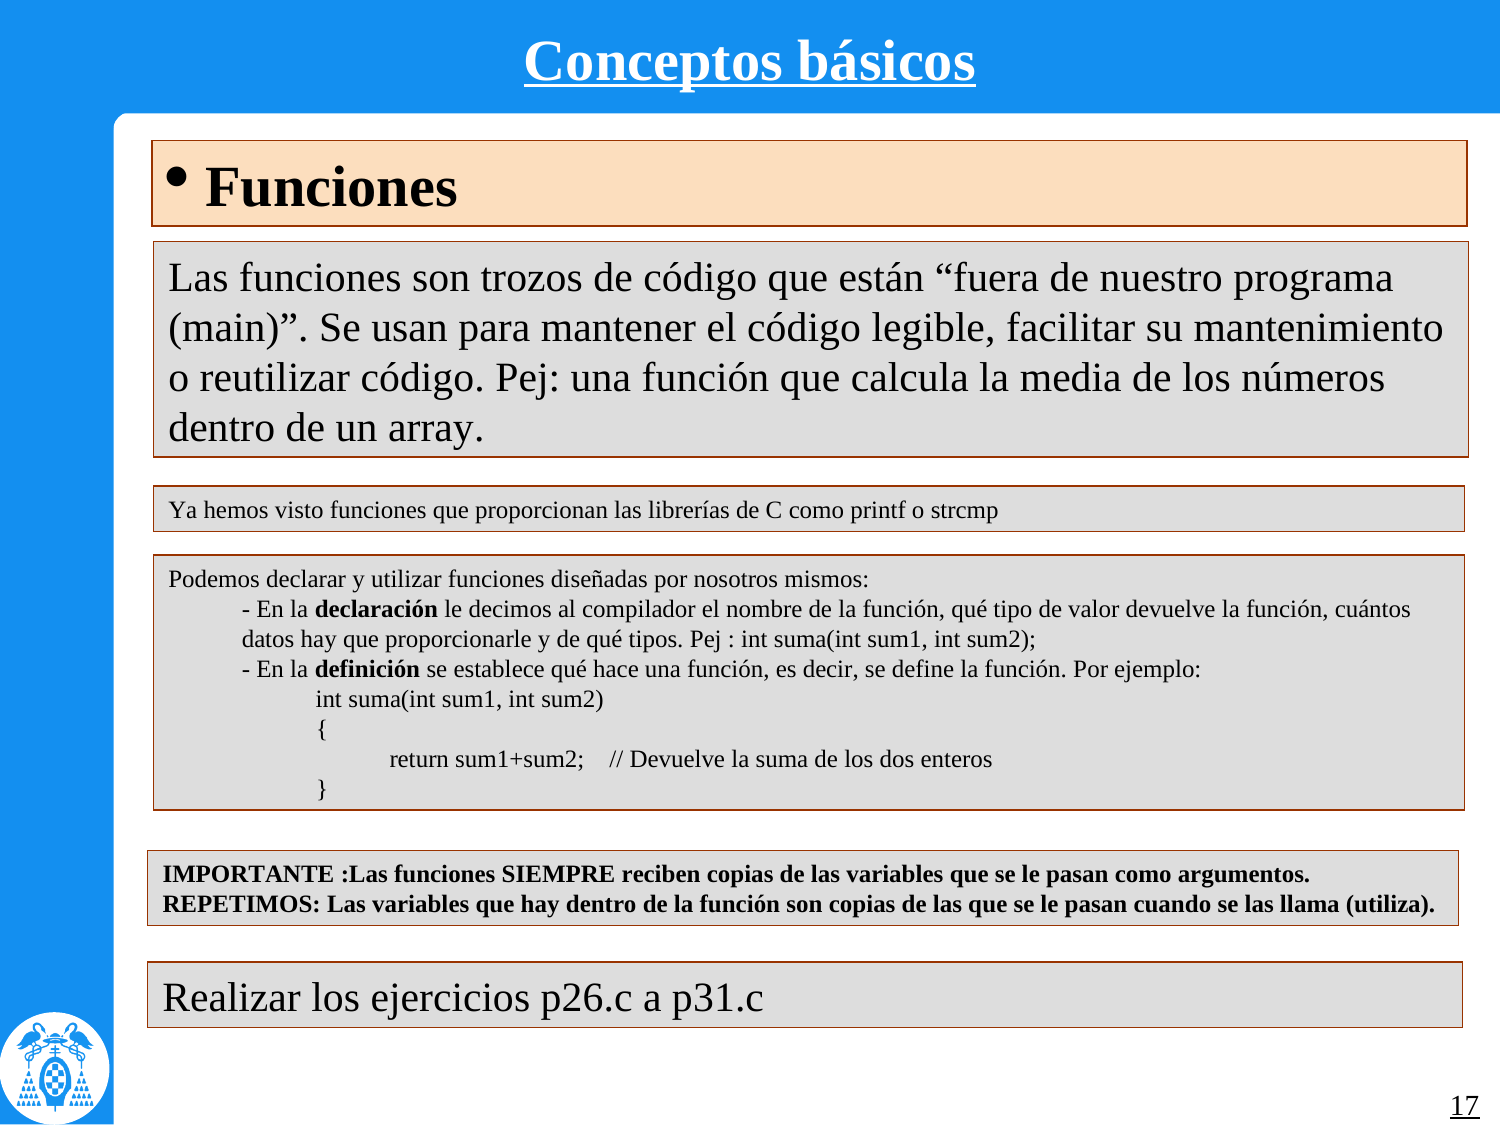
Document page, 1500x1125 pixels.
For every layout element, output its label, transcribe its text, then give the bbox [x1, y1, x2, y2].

text_box Las funciones son trozos de código que están “fuera de nuestro programa (main)”. Se usan para mantener el código legible, facilitar su mantenimiento o reutilizar código. Pej: una función que calcula la media de los números dentro de un array. [153, 241, 1469, 458]
text_box 30 [1047, 1078, 1495, 1125]
text_box Funciones [152, 140, 1467, 227]
text_box Ya hemos visto funciones que proporcionan las librerías de C como printf o strcmp [153, 486, 1465, 532]
text_box Podemos declarar y utilizar funciones diseñadas por nosotros mismos: - En la declaración le decimos al compilador el nombre de la función, qué tipo de valor devuelve la función, cuántos datos hay que proporcionarle y de qué tipos. Pej : int suma(int sum1, int sum2); - En la definición se establece qué hace una función, es decir, se define la función. Por ejemplo: int suma(int sum1, int sum2) { return sum1+sum2; // Devuelve la suma de los dos enteros } [153, 555, 1465, 811]
text_box IMPORTANTE :Las funciones SIEMPRE reciben copias de las variables que se le pasan como argumentos. REPETIMOS: Las variables que hay dentro de la función son copias de las que se le pasan cuando se las llama (utiliza). [147, 850, 1459, 926]
picture [15, 1017, 98, 1112]
text_box Realizar los ejercicios p26.c a p31.c [147, 962, 1463, 1028]
text_box Conceptos básicos [215, 14, 1285, 101]
